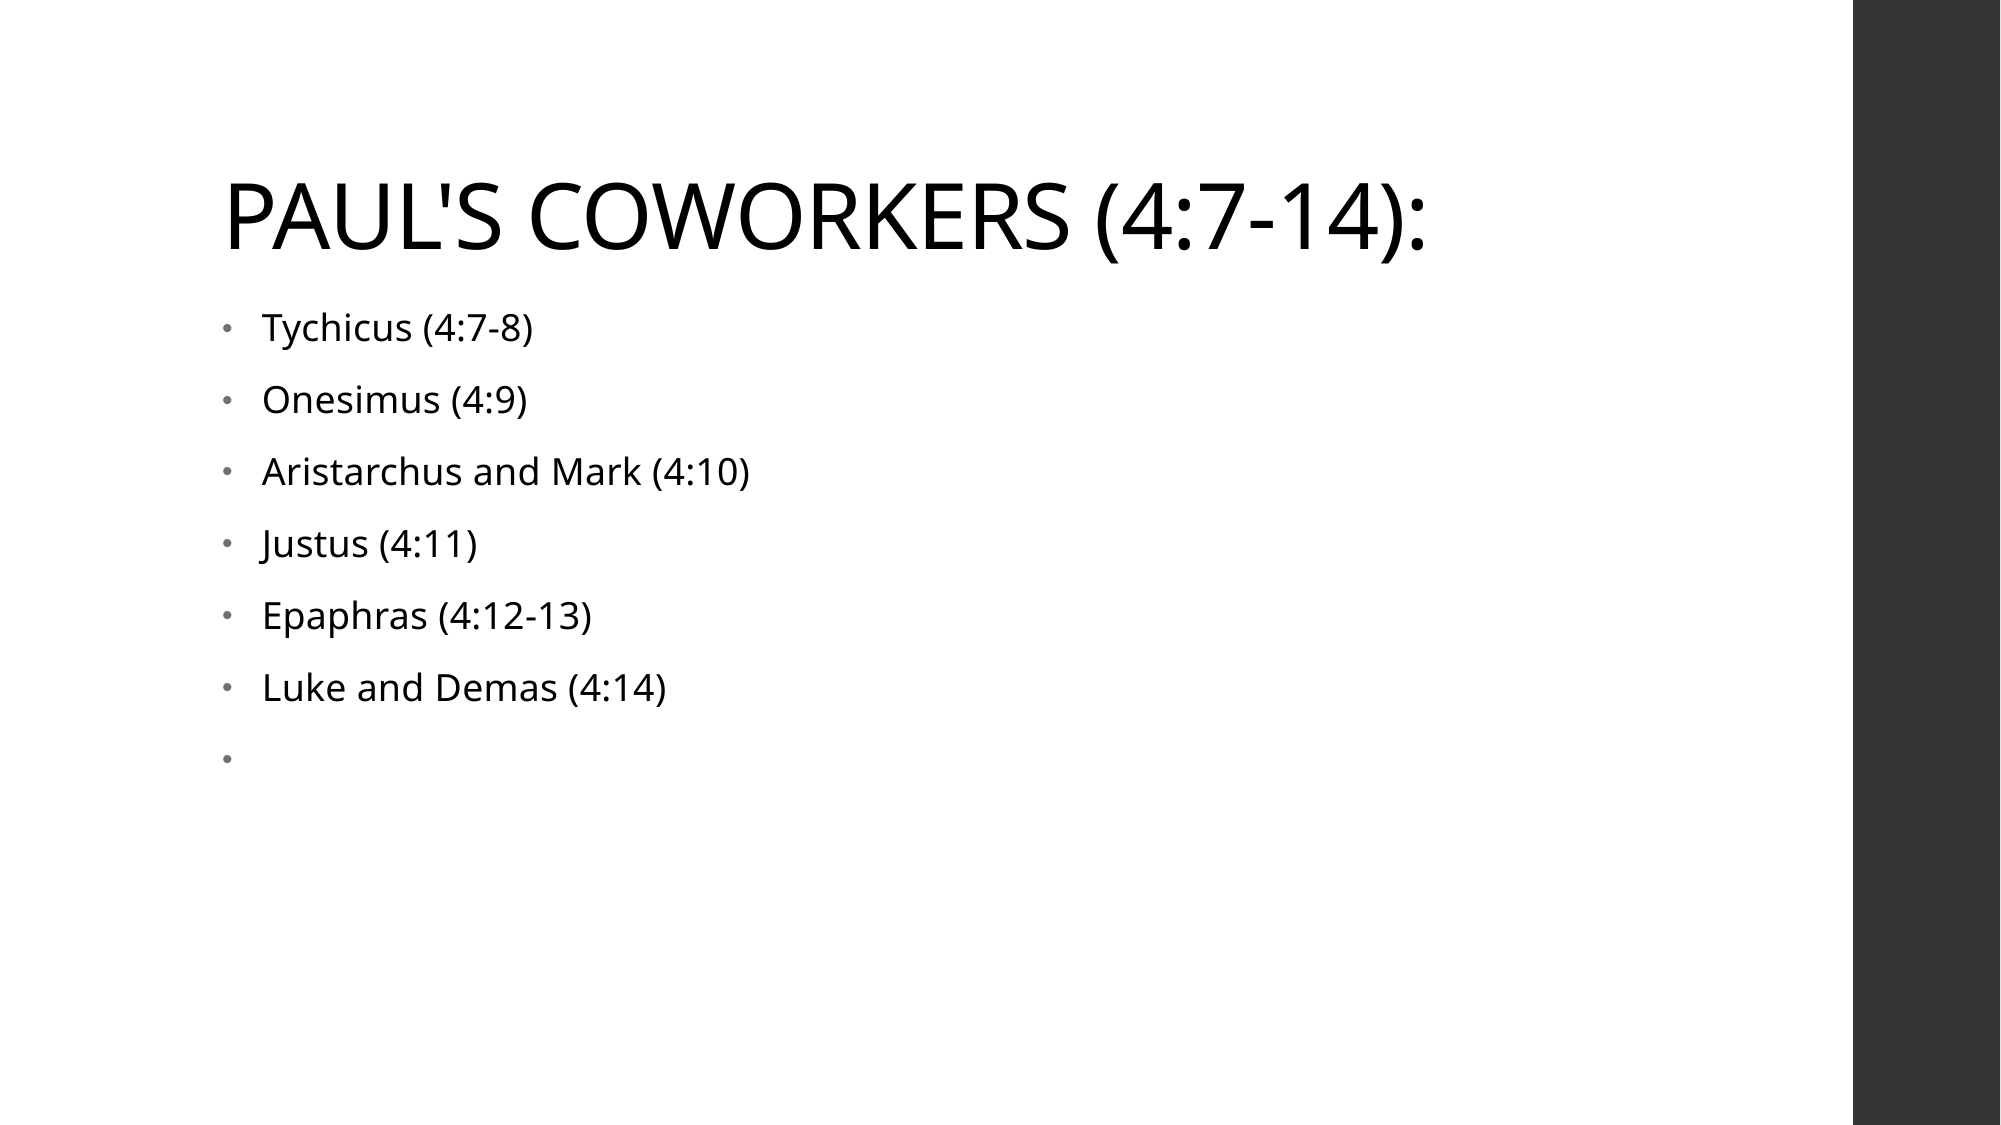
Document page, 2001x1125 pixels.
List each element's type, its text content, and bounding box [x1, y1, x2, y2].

title PAUL'S COWORKERS (4:7-14): [206, 60, 1797, 278]
list Tychicus (4:7-8) Onesimus (4:9) Aristarchus and Mark (4:10) Justus (4:11) Epaphras (4:12-13) Luke and Demas (4:14) [206, 299, 1617, 1014]
